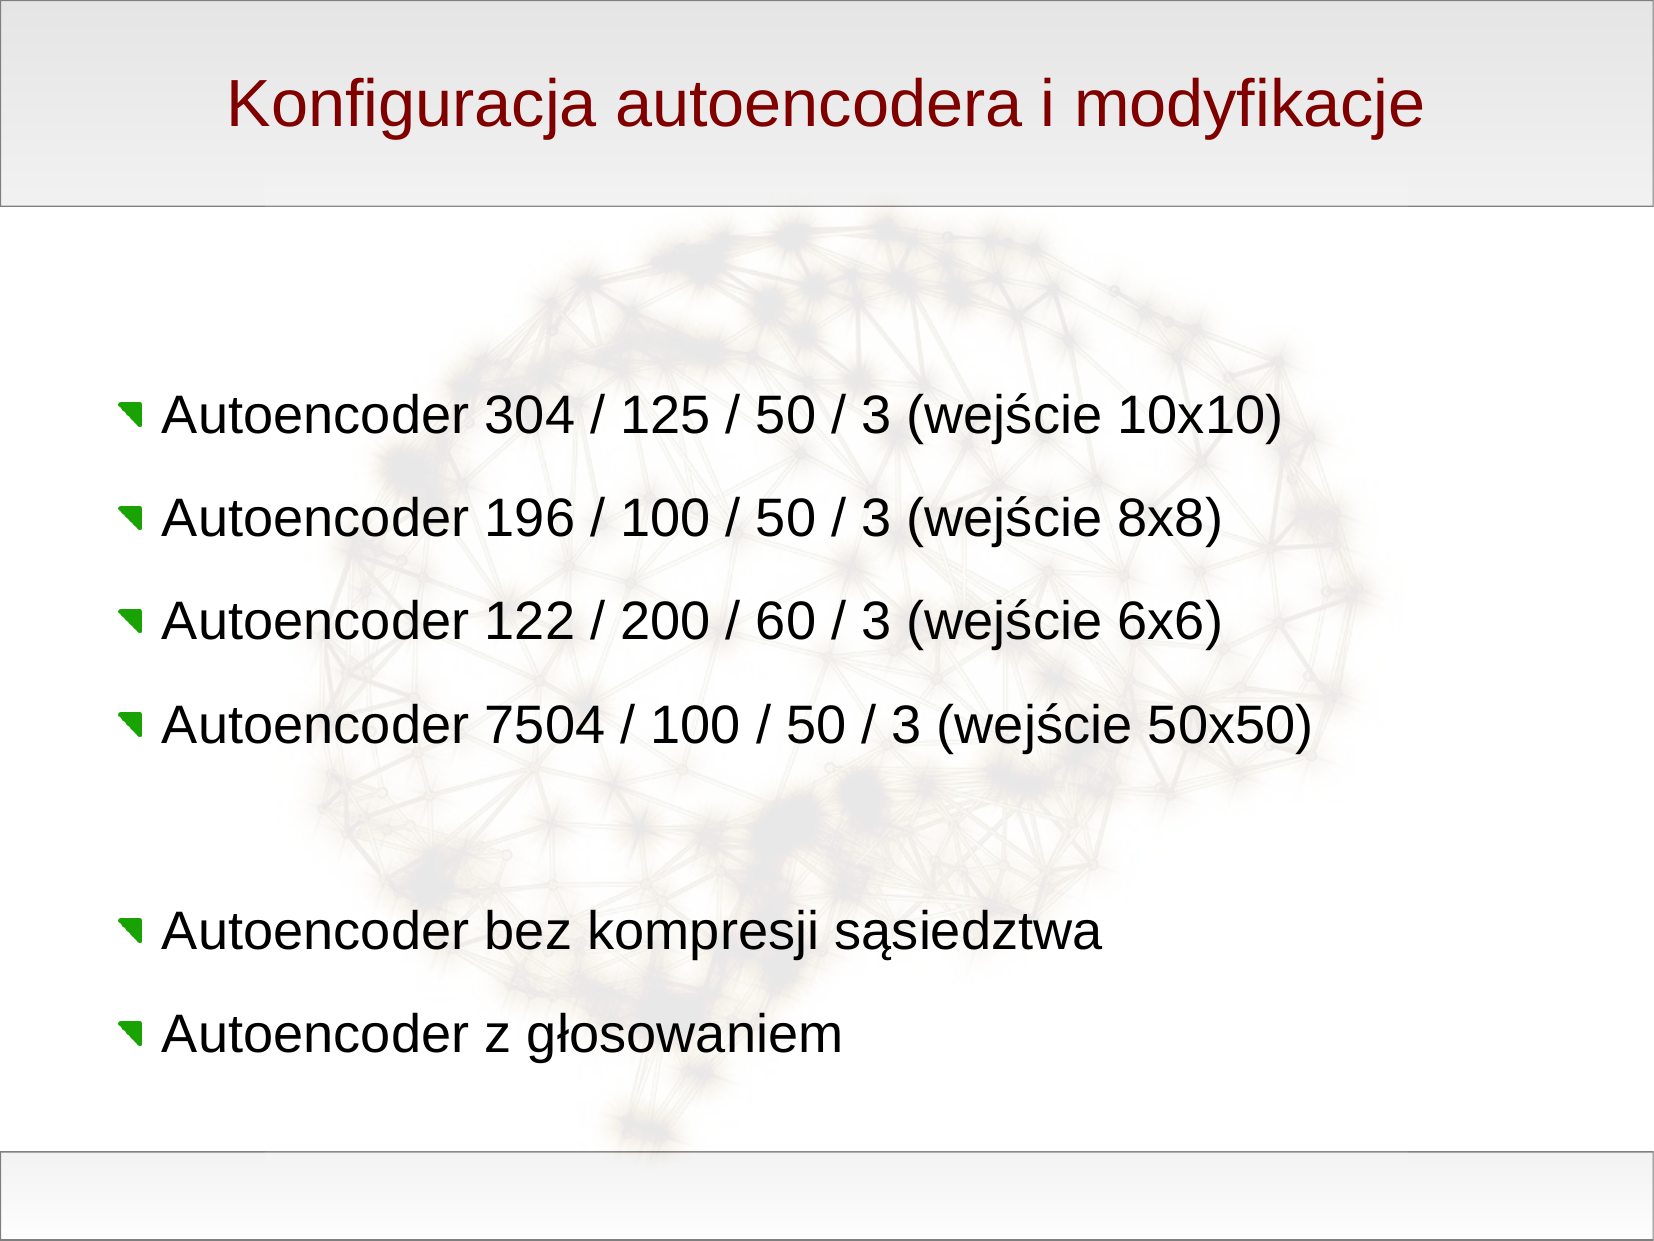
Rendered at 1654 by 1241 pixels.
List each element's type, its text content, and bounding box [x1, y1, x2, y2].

picture [265, 178, 1408, 1181]
title Konfiguracja autoencodera i modyfikacje [59, 29, 1595, 178]
list Autoencoder 304 / 125 / 50 / 3 (wejście 10x10) Autoencoder 196 / 100 / 50 / 3 (wejście 8x8) Autoencoder 122 / 200 / 60 / 3 (wejście 6x6) Autoencoder 7504 / 100 / 50 / 3 (wejście 50x50) Autoencoder bez kompresji sąsiedztwa Autoencoder z głosowaniem [118, 354, 1359, 1074]
